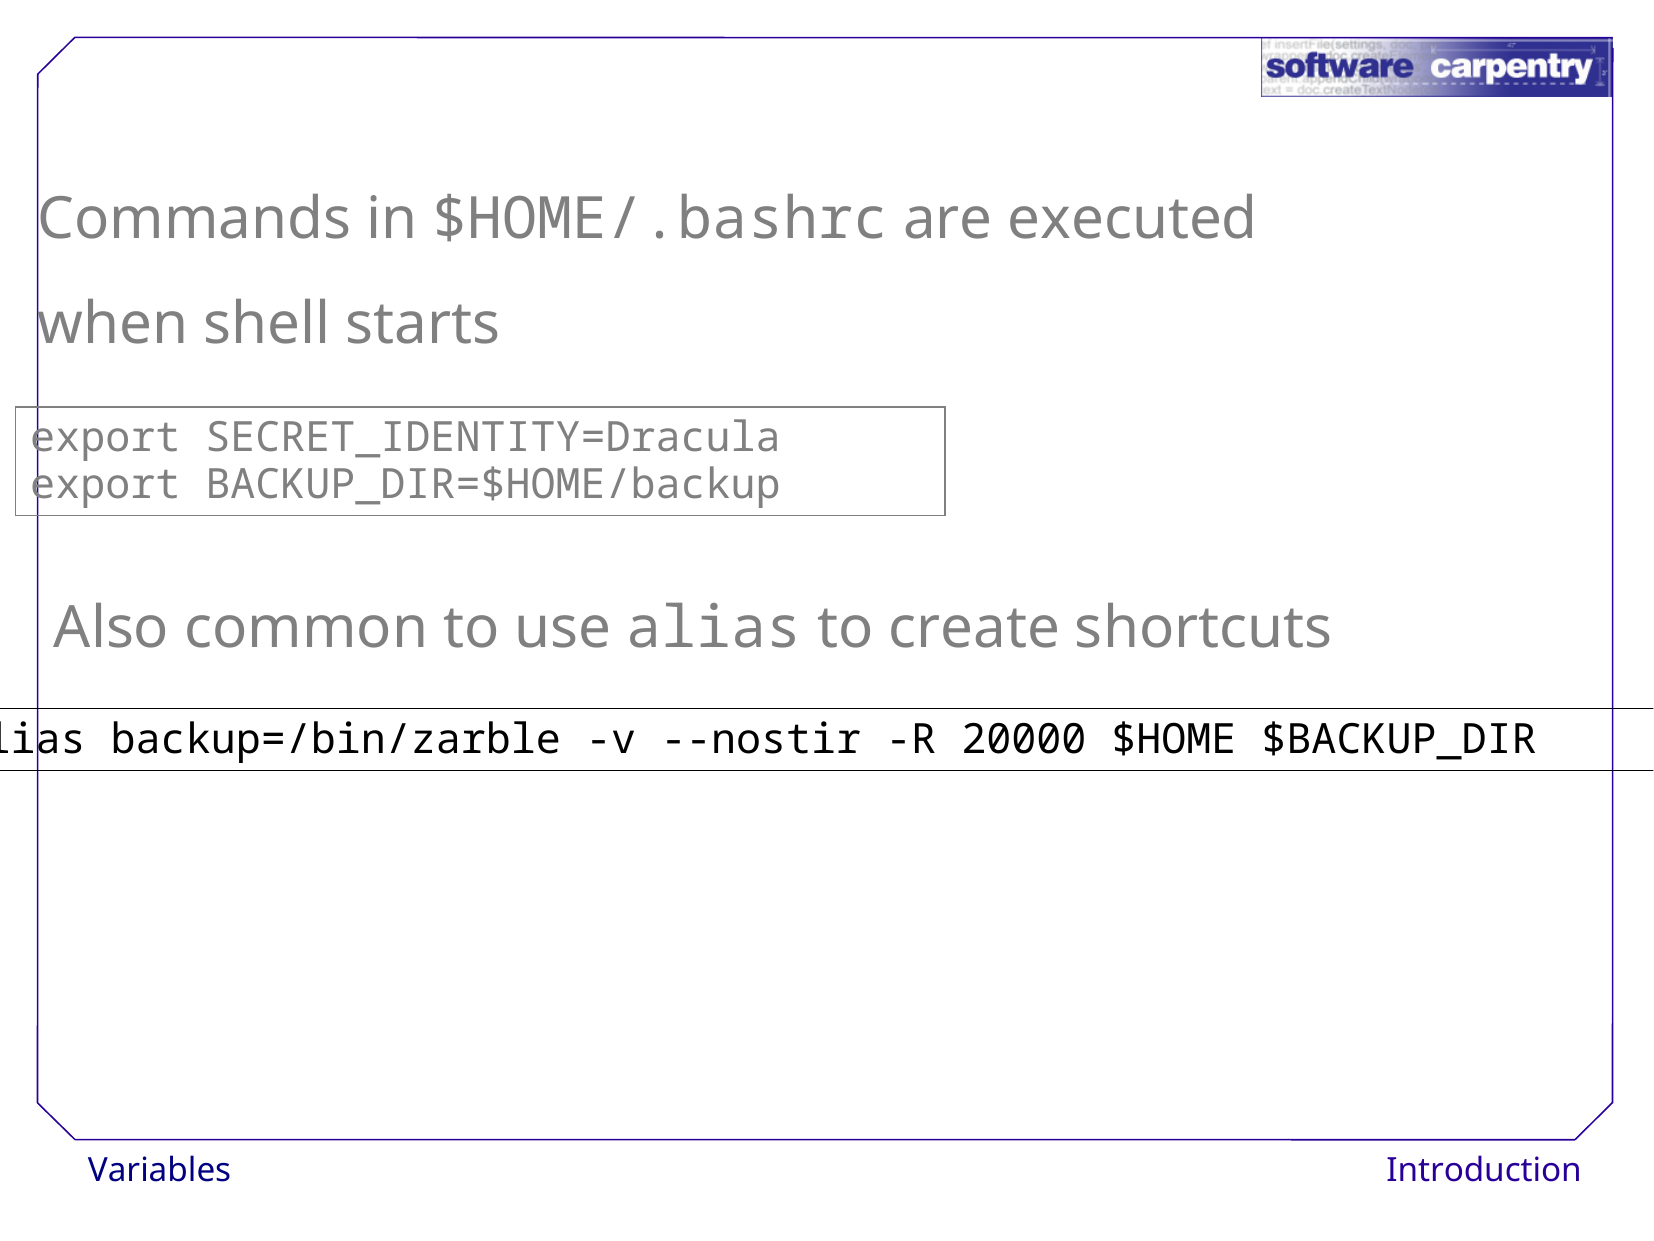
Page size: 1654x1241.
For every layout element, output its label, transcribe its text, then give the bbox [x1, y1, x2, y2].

picture [1261, 39, 1613, 97]
text_box export SECRET_IDENTITY=Dracula export BACKUP_DIR=$HOME/backup [15, 406, 946, 516]
text_box Also common to use alias to create shortcuts [39, 546, 1498, 668]
text_box Commands in $HOME/.bashrc are executed when shell starts [23, 137, 1423, 364]
text_box alias backup=/bin/zarble -v --nostir -R 20000 $HOME $BACKUP_DIR [0, 708, 1654, 771]
